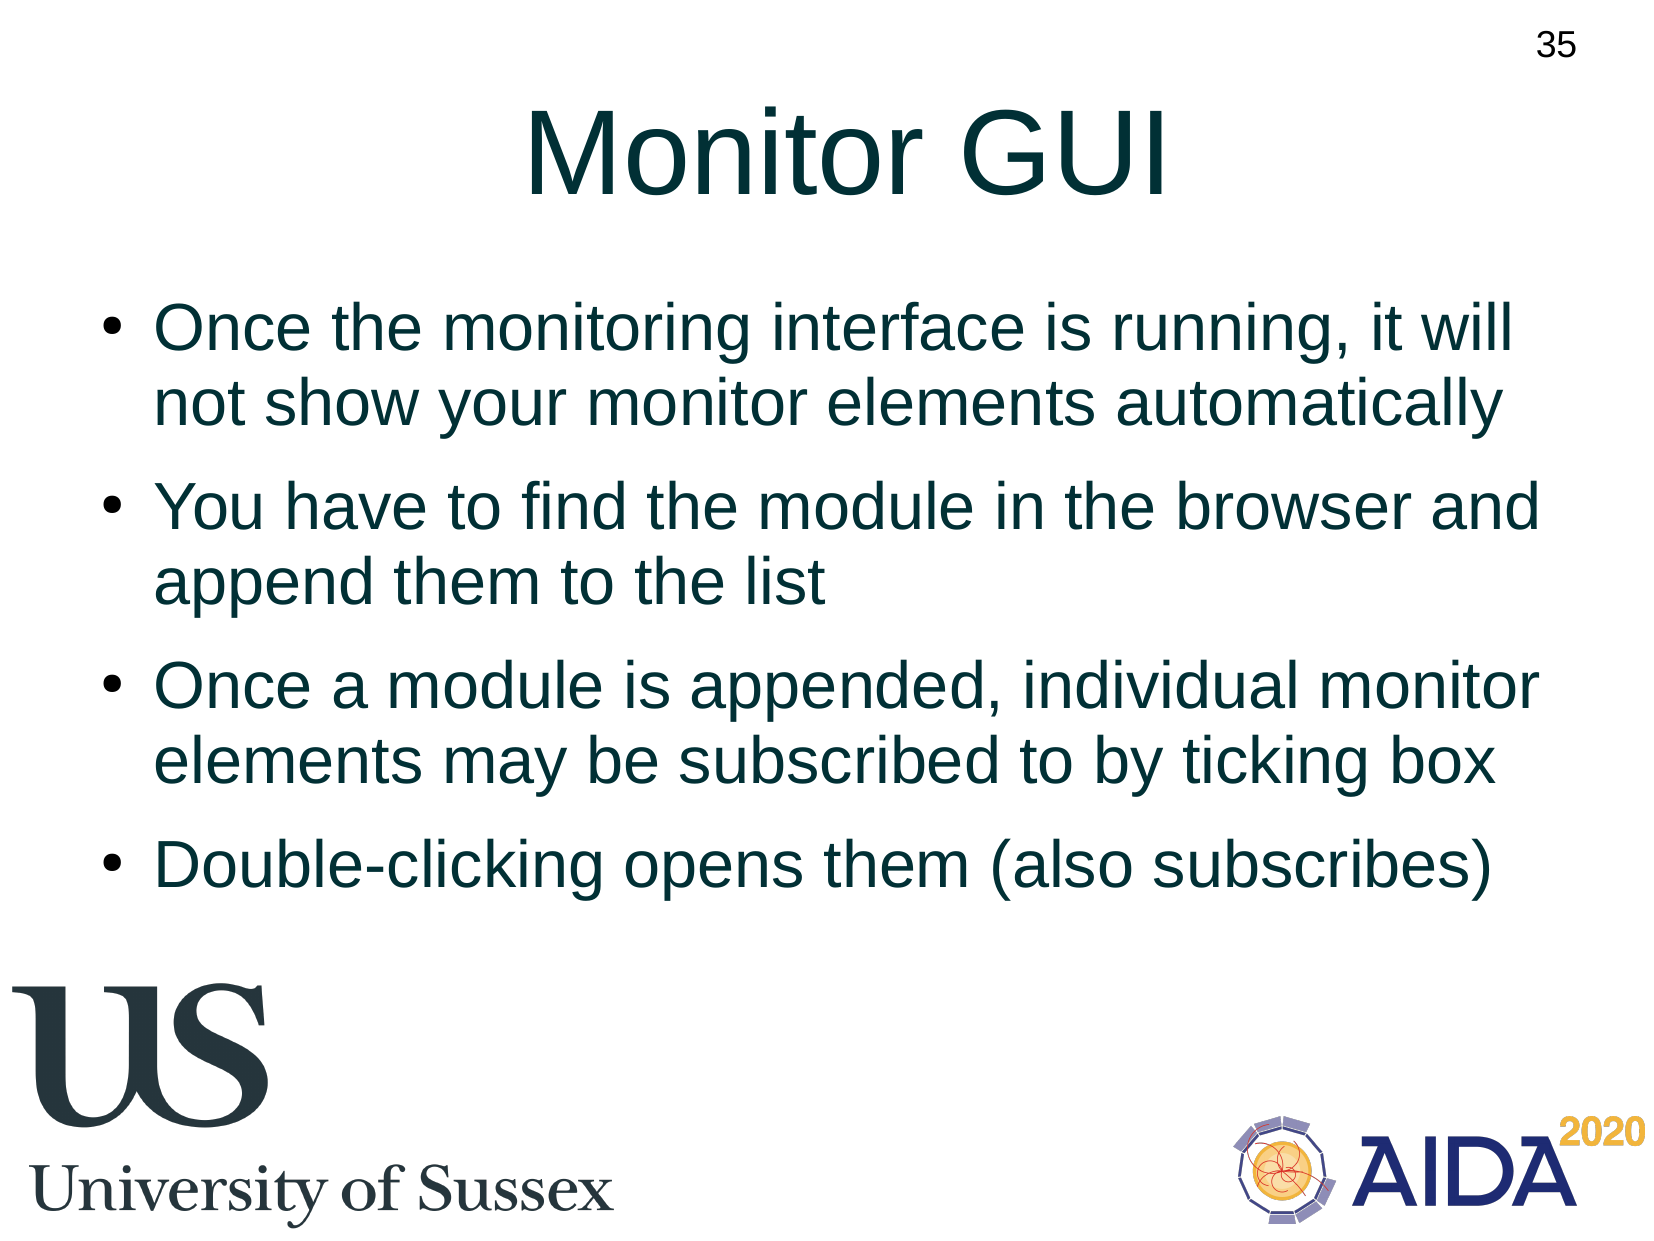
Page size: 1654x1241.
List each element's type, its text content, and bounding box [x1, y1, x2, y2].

picture [11, 982, 615, 1229]
title Monitor GUI [82, 49, 1571, 257]
picture [1233, 1116, 1645, 1224]
list Once the monitoring interface is running, it will not show your monitor elements automatically You have to find the module in the browser and append them to the list Once a module is appended, individual monitor elements may be subscribed to by ticking box Double-clicking opens them (also subscribes) [82, 290, 1571, 957]
text_box <number> [1521, 16, 1654, 84]
